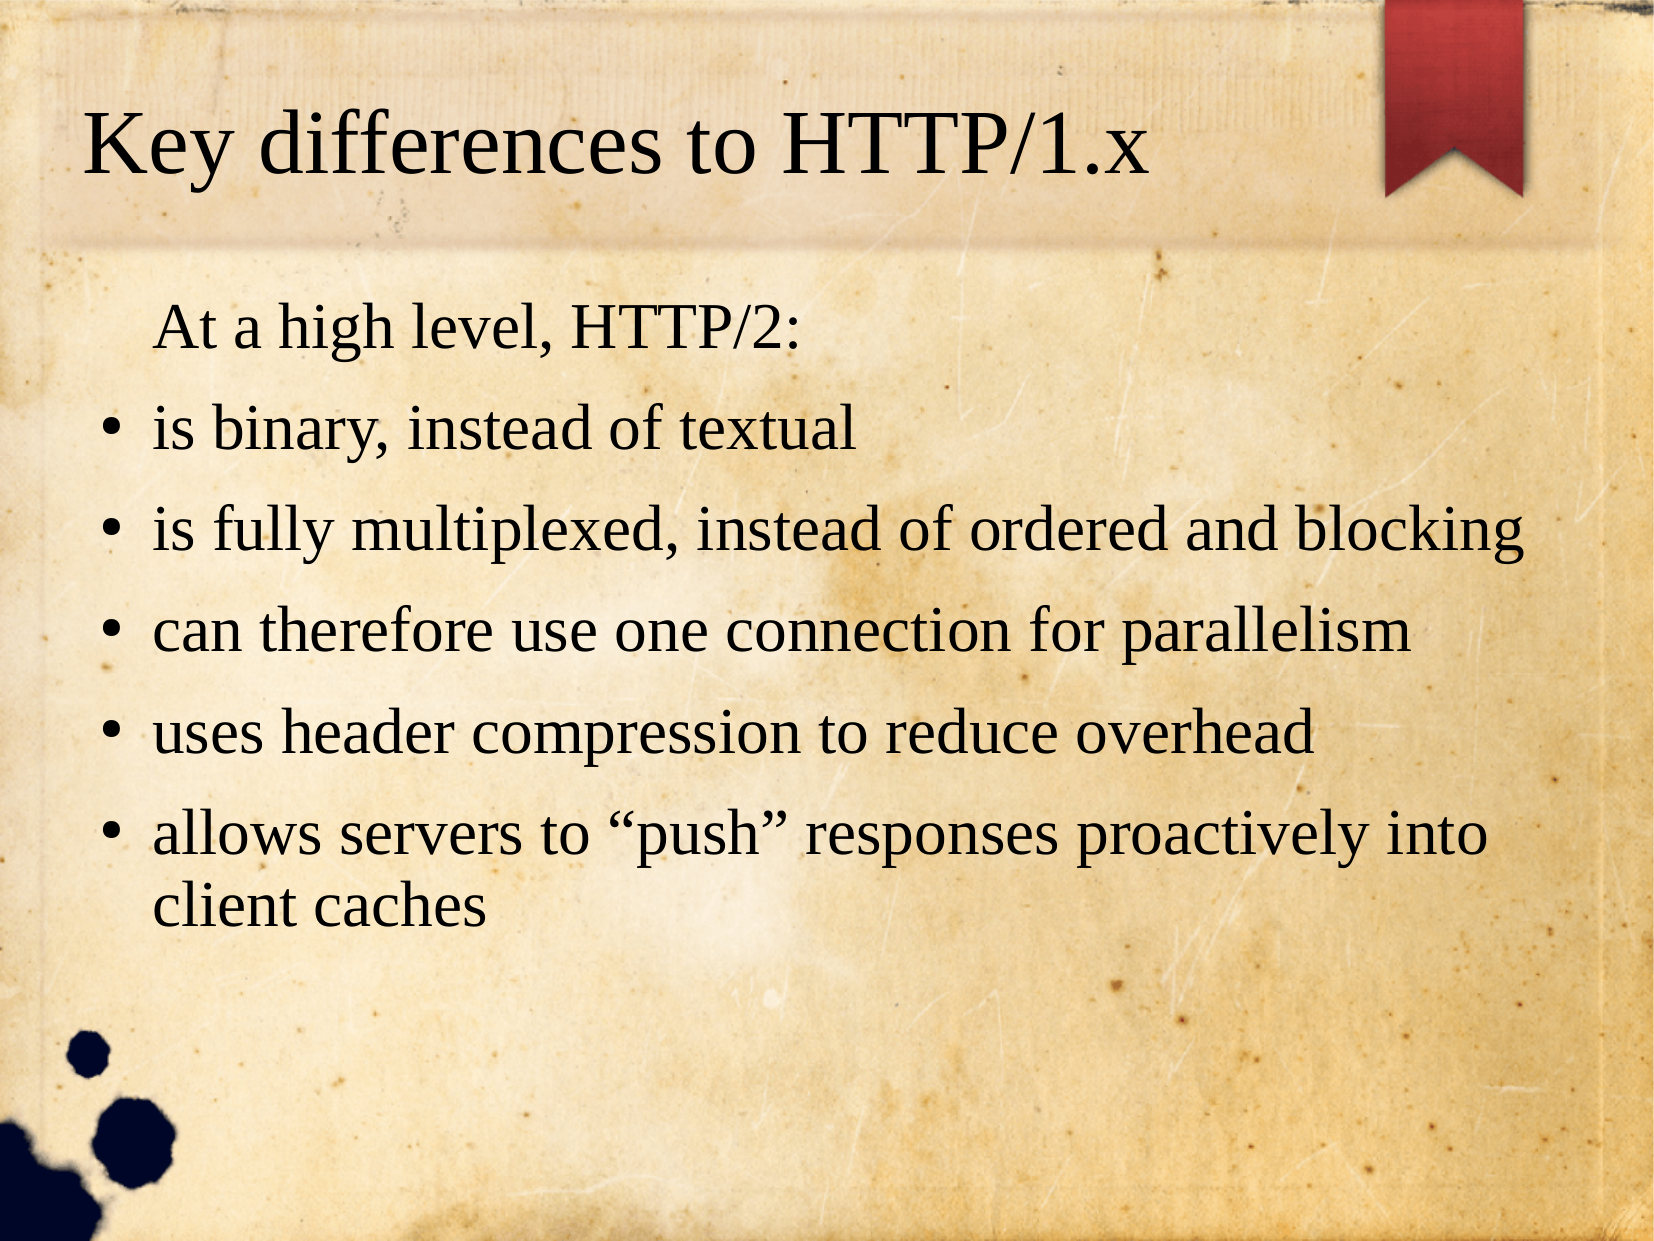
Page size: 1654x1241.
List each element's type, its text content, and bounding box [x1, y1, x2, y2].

picture [0, 0, 1654, 1241]
title Key differences to HTTP/1.x [82, 49, 1347, 237]
list At a high level, HTTP/2: is binary, instead of textual is fully multiplexed, instead of ordered and blocking can therefore use one connection for parallelism uses header compression to reduce overhead allows servers to “push” responses proactively into client caches [82, 290, 1538, 1010]
